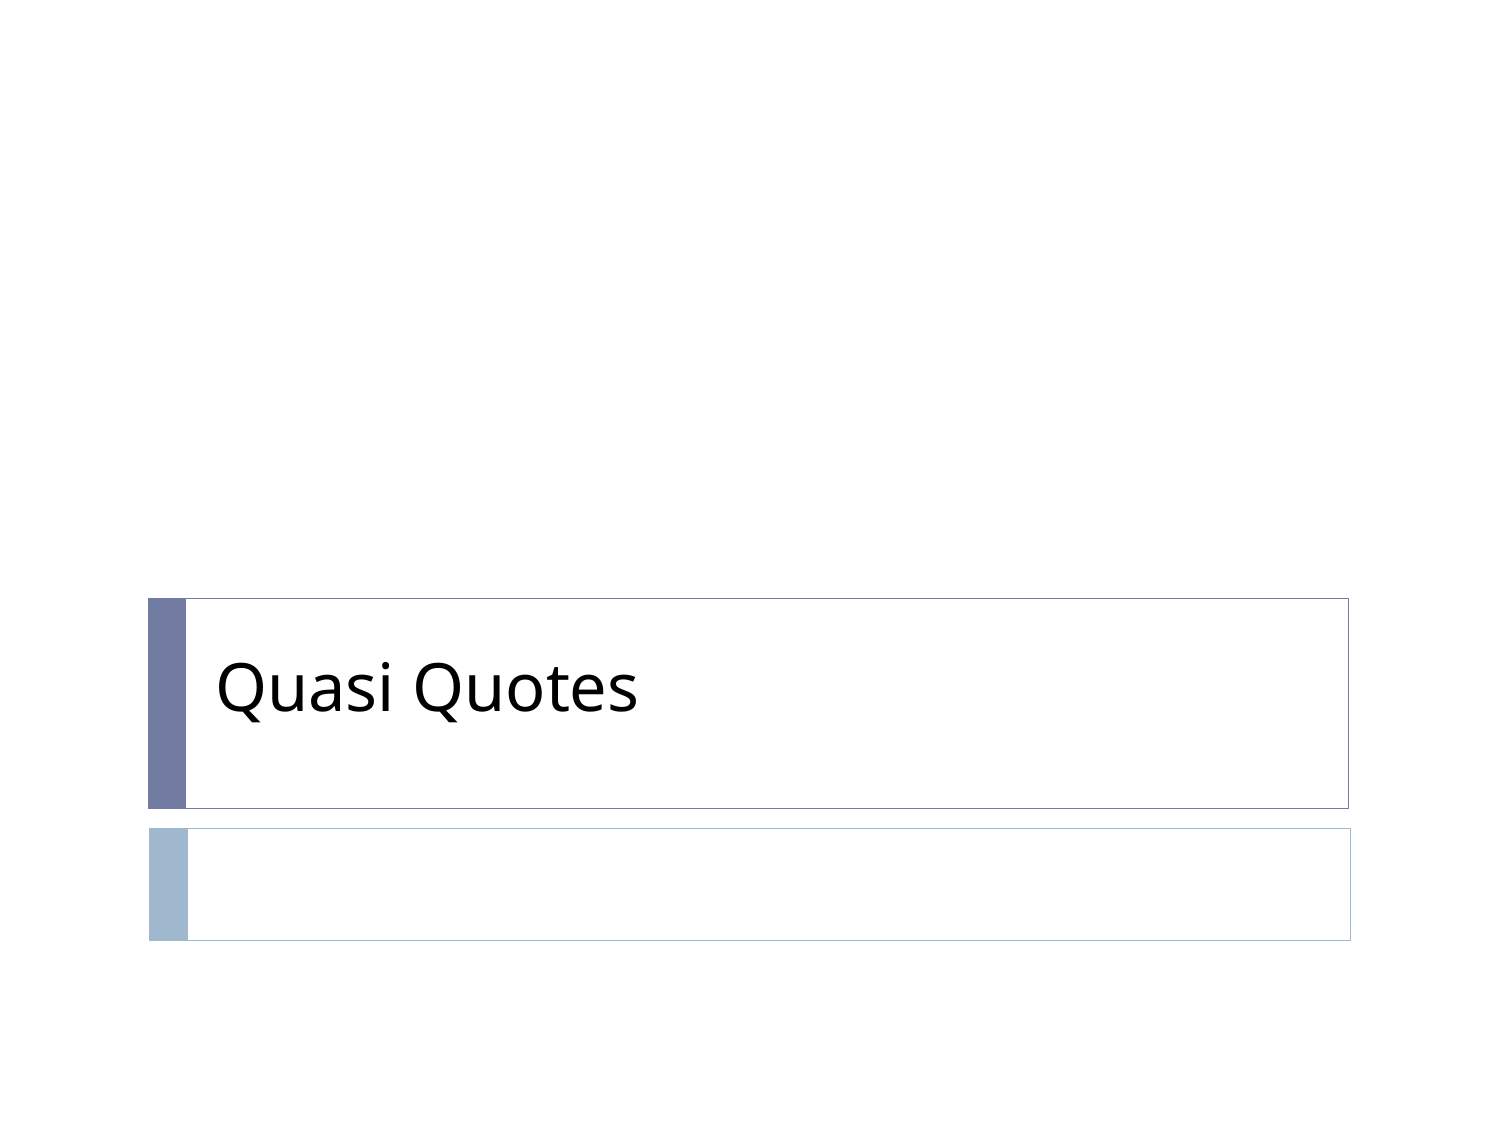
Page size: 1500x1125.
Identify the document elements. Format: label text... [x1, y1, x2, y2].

title Quasi Quotes [200, 637, 1326, 801]
